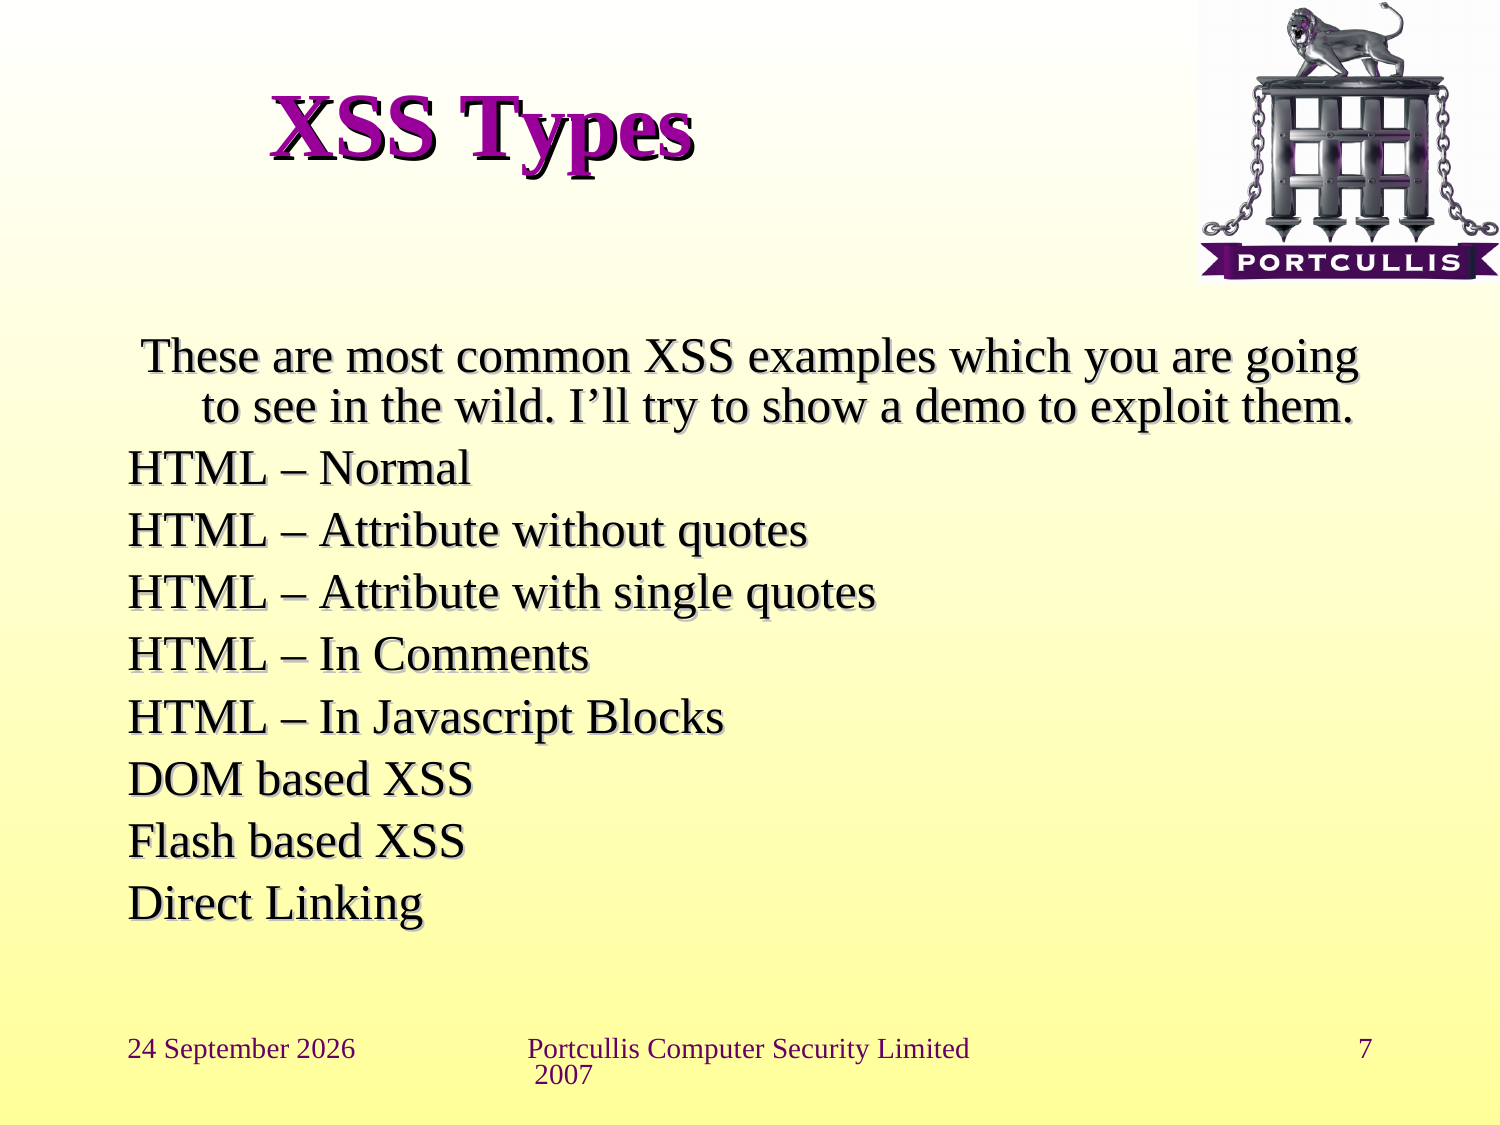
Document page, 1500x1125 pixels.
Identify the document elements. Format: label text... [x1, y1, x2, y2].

picture [1198, 0, 1500, 283]
title XSS Types [0, 0, 963, 250]
list These are most common XSS examples which you are going to see in the wild. I’ll try to show a demo to exploit them. HTML – Normal HTML – Attribute without quotes HTML – Attribute with single quotes HTML – In Comments HTML – In Javascript Blocks DOM based XSS Flash based XSS Direct Linking [112, 324, 1388, 1001]
